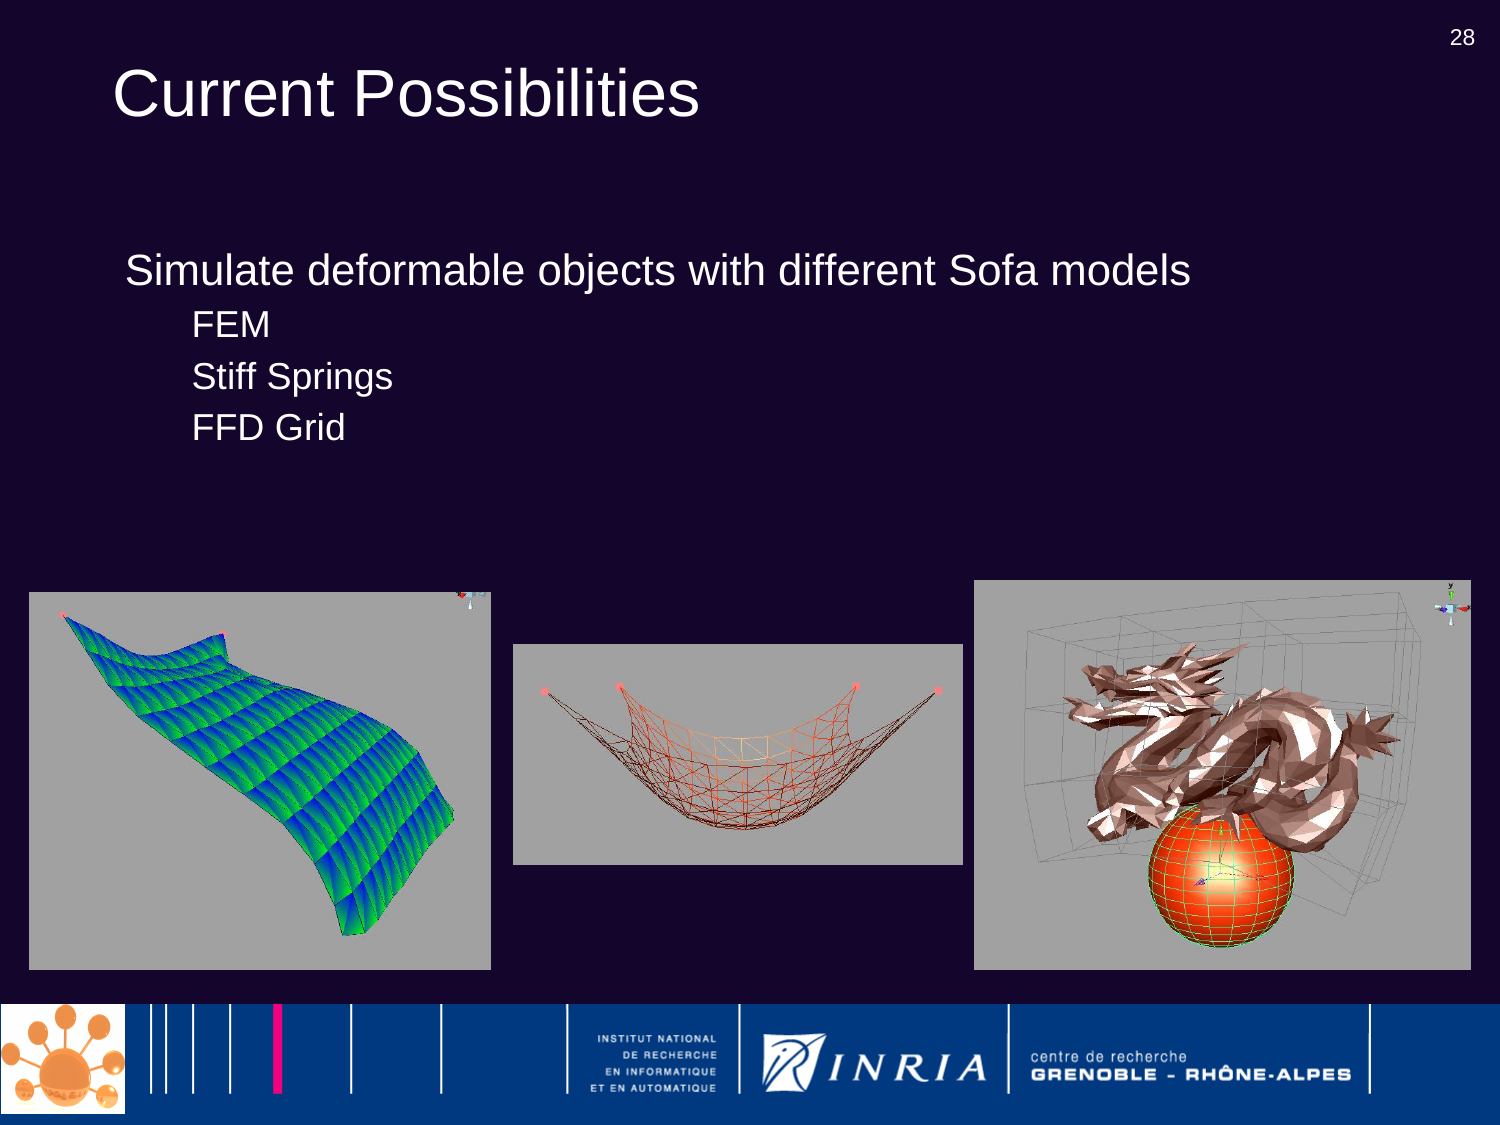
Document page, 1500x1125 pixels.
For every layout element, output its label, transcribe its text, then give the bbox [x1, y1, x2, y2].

picture [0, 1004, 1500, 1125]
title Current Possibilities [112, 7, 1474, 181]
picture [513, 644, 963, 865]
picture [974, 580, 1471, 970]
list Simulate deformable objects with different Sofa models FEM Stiff Springs FFD Grid [112, 245, 1476, 488]
picture [29, 592, 491, 970]
